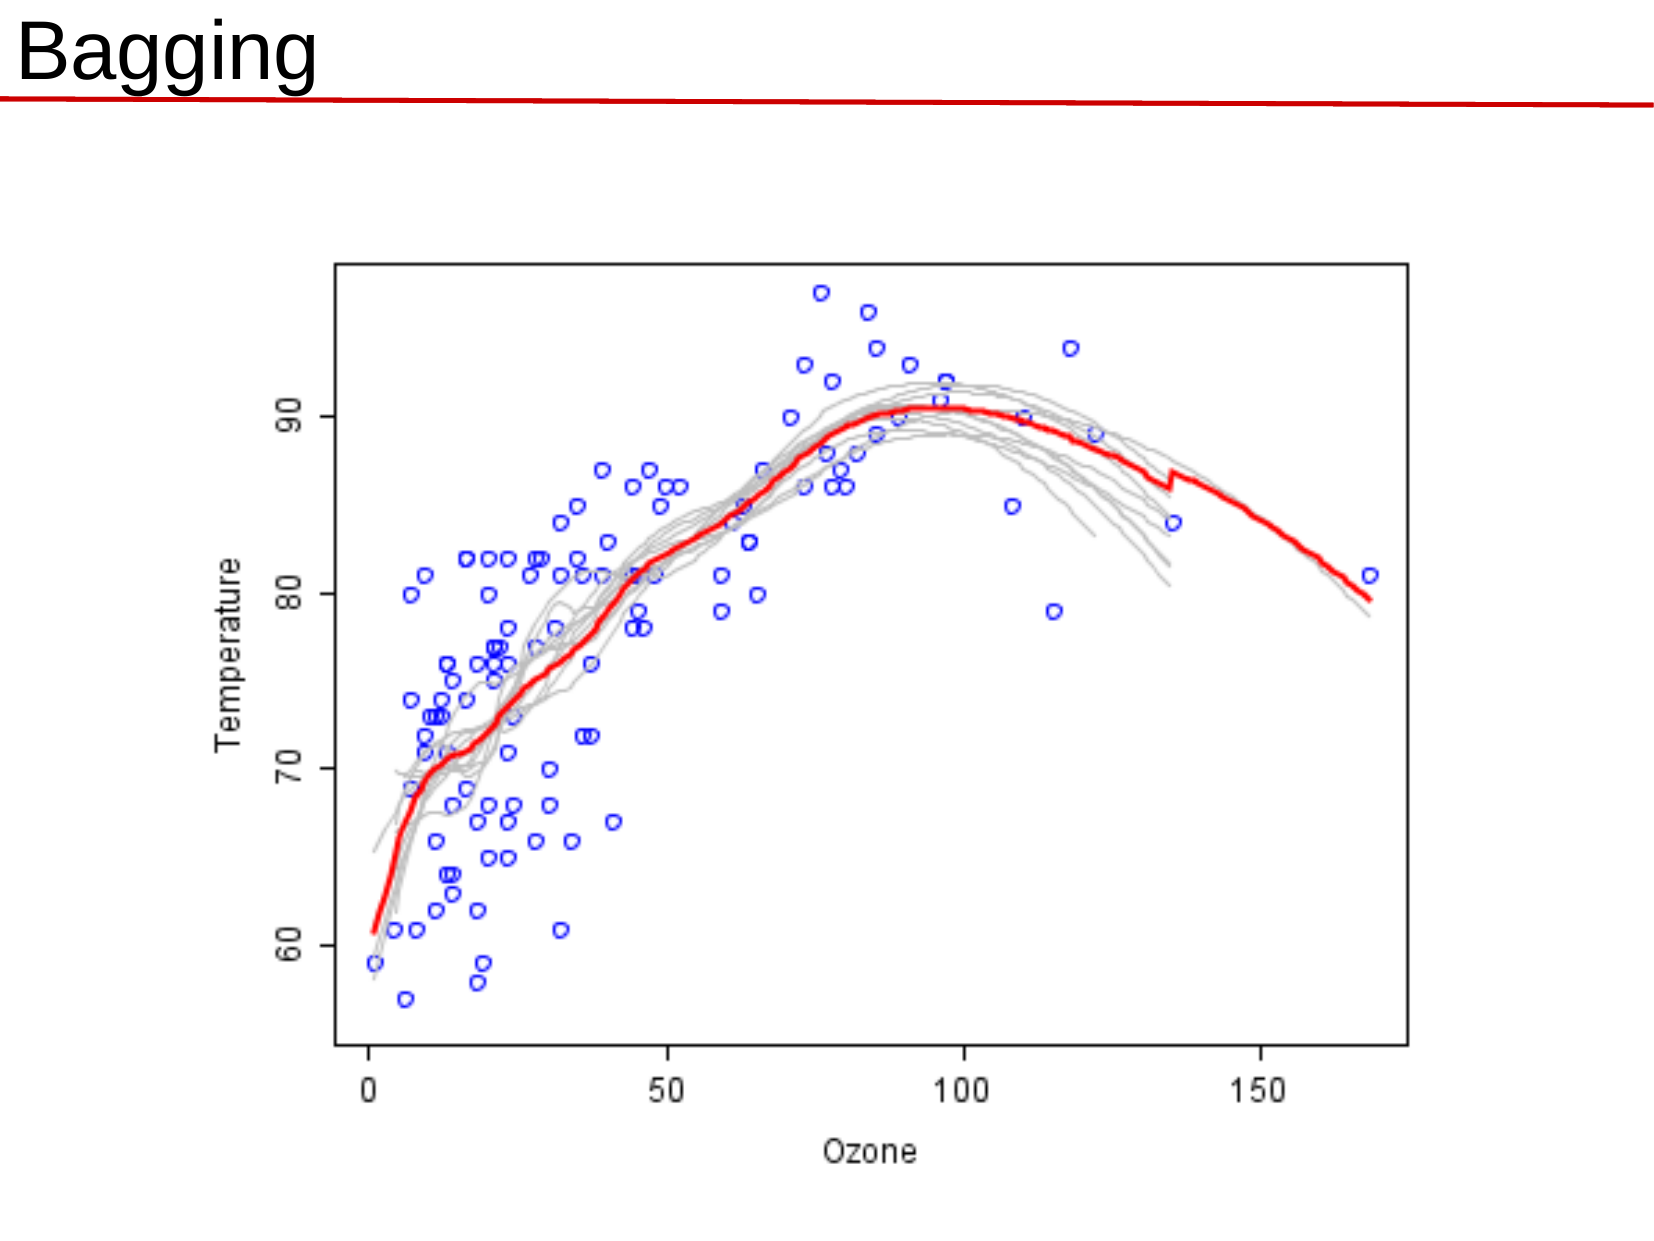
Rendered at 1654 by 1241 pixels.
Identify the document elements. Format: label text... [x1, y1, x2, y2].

picture [210, 139, 1471, 1201]
title Bagging [15, 3, 1504, 97]
